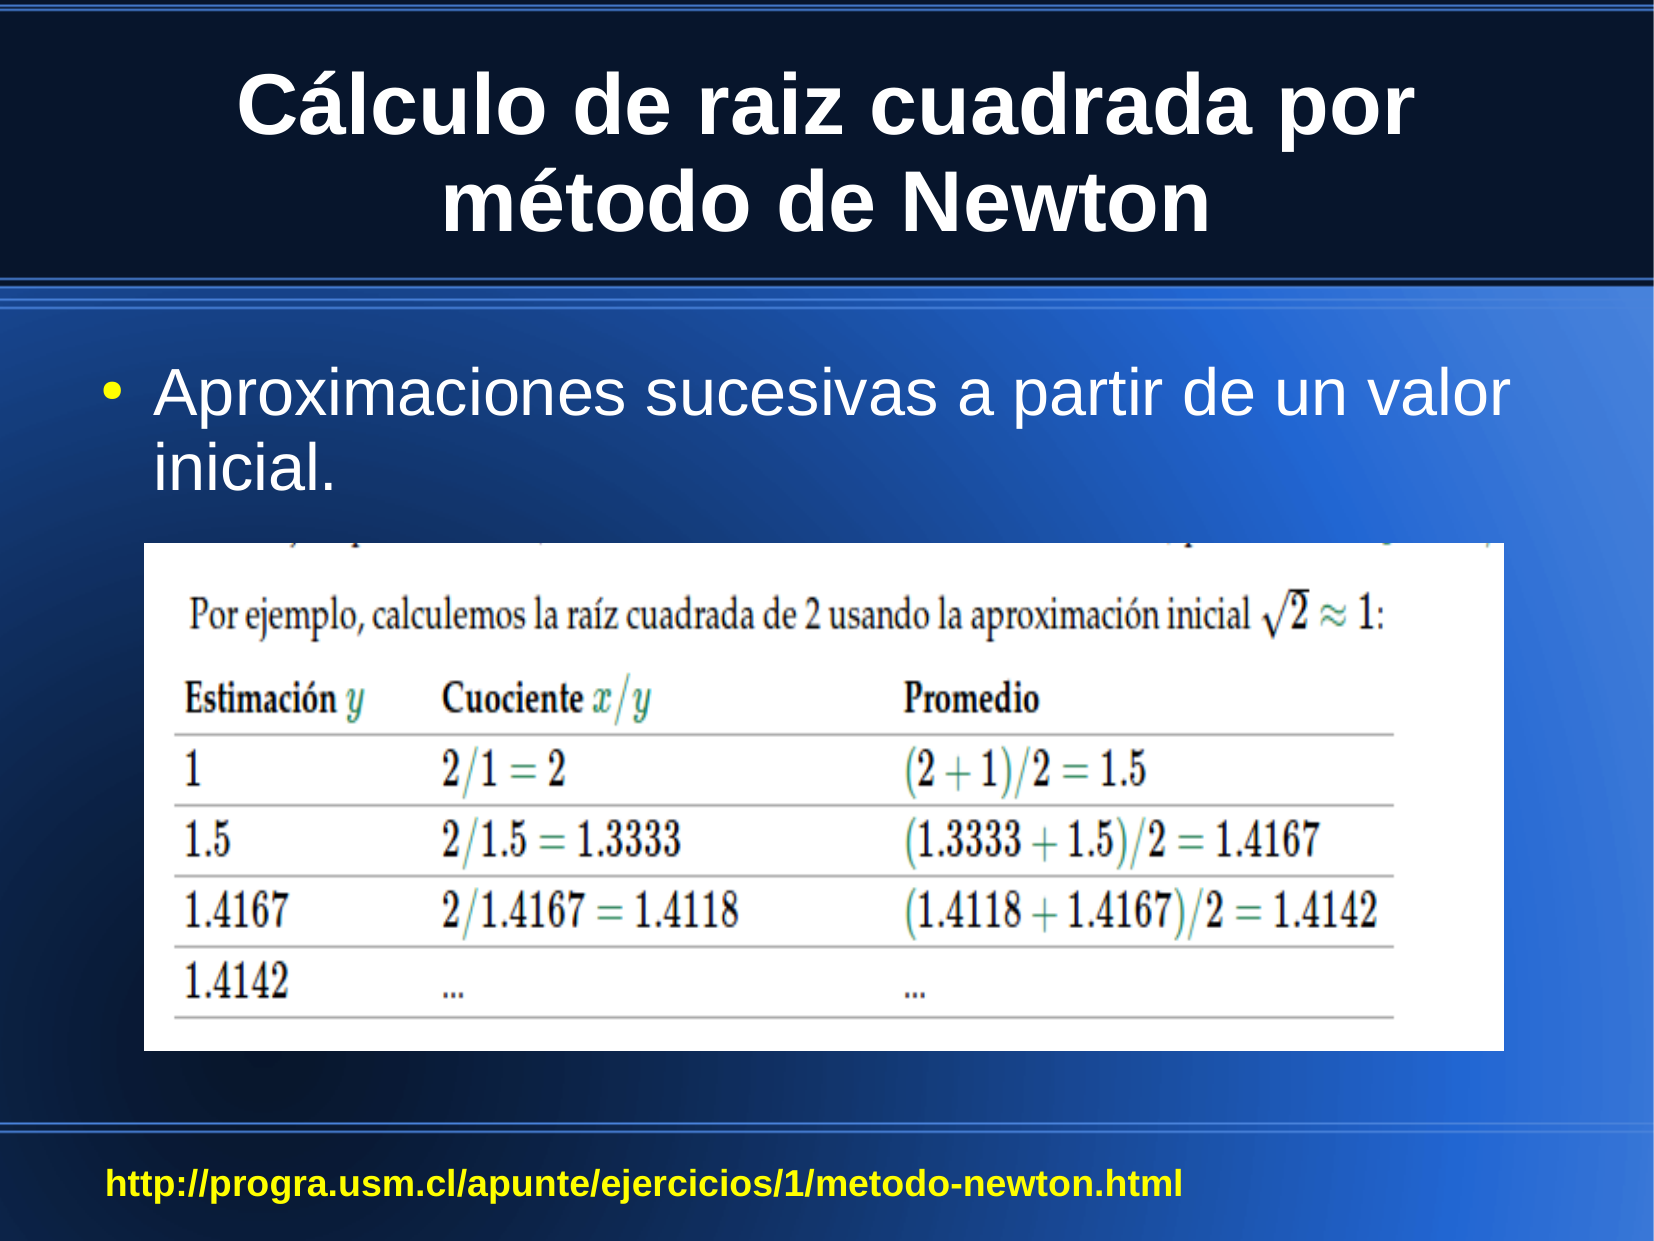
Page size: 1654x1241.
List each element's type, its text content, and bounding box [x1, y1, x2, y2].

title Cálculo de raiz cuadrada por método de Newton [82, 49, 1571, 257]
text_box http://progra.usm.cl/apunte/ejercicios/1/metodo-newton.html [90, 1155, 1501, 1212]
list Aproximaciones sucesivas a partir de un valor inicial. [82, 355, 1571, 1075]
picture [0, 0, 1654, 1241]
